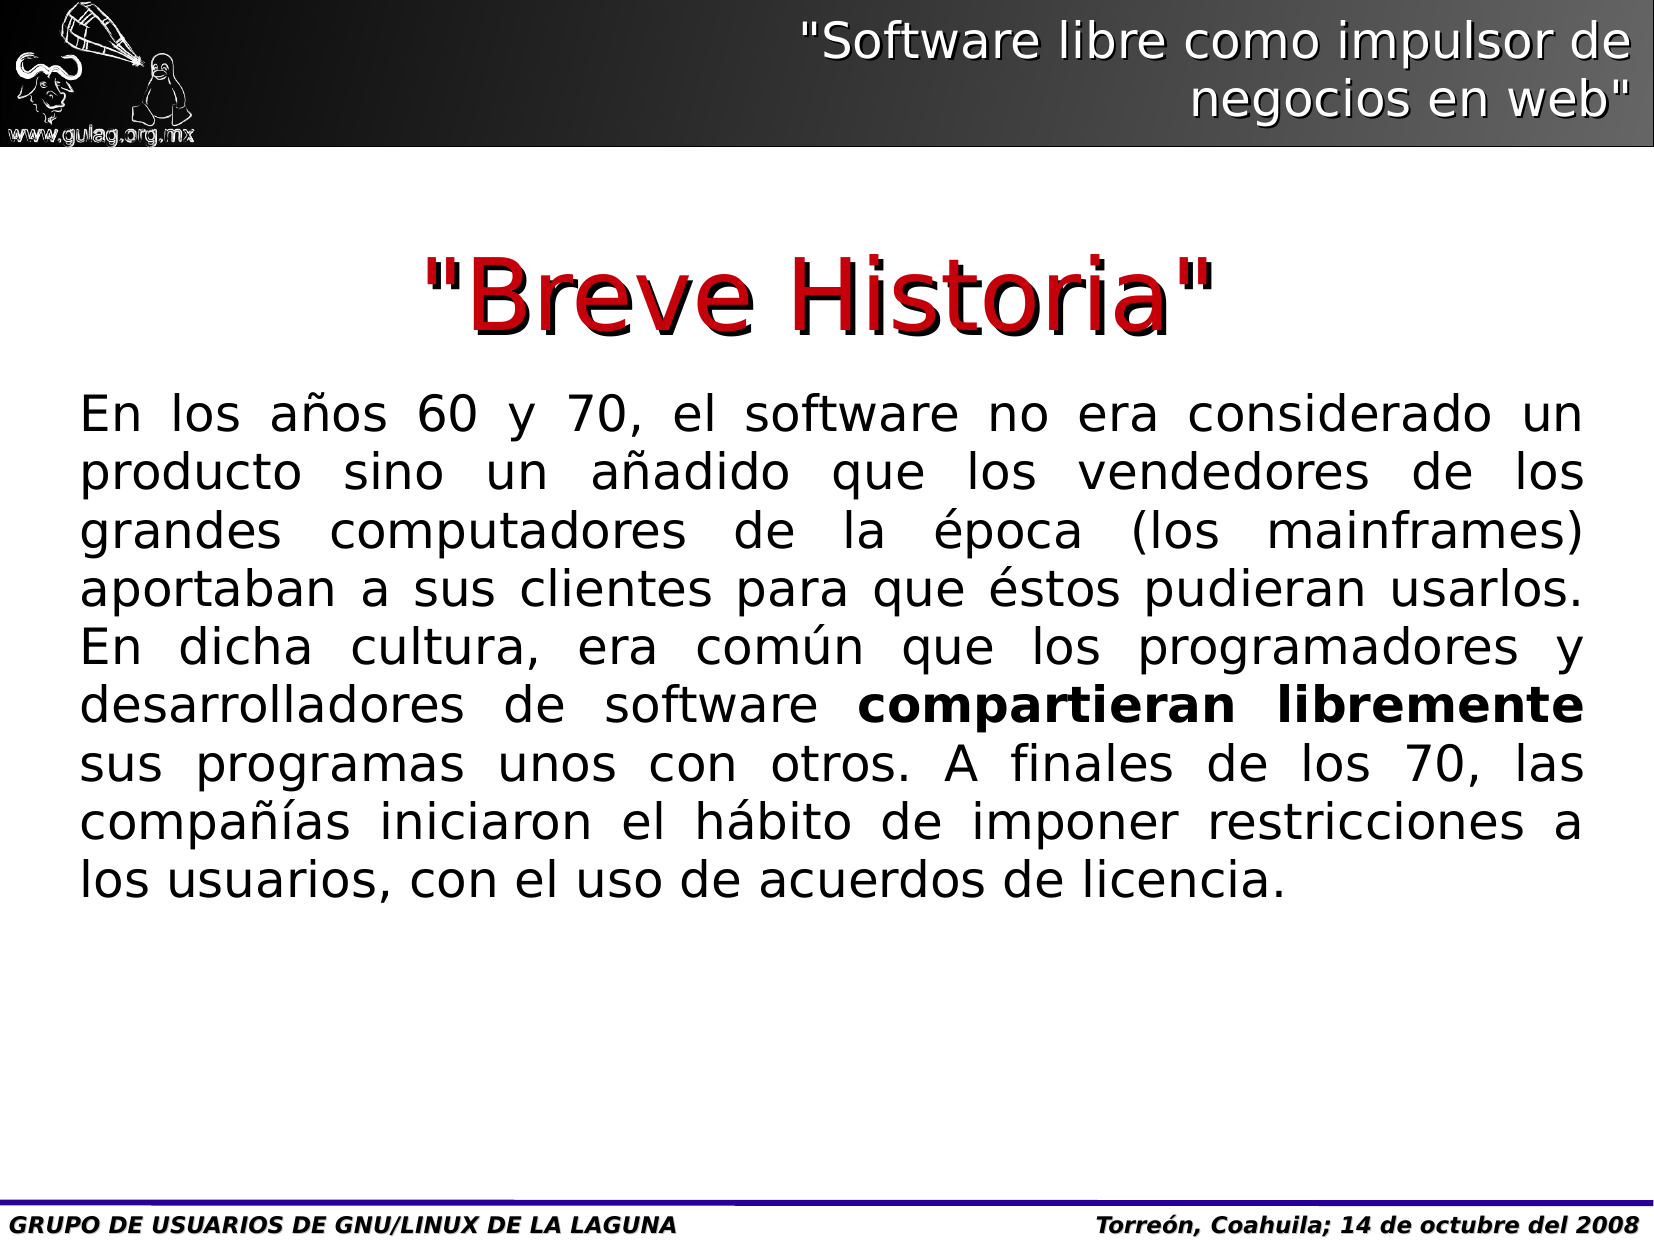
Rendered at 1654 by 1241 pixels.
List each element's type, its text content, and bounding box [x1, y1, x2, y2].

text_box "Software libre como impulsor de negocios en web" [750, 4, 1648, 136]
text_box En los años 60 y 70, el software no era considerado un producto sino un añadido que los vendedores de los grandes computadores de la época (los mainframes) aportaban a sus clientes para que éstos pudieran usarlos. En dicha cultura, era común que los programadores y desarrolladores de software compartieran libremente sus programas unos con otros. A finales de los 70, las compañías iniciaron el hábito de imponer restricciones a los usuarios, con el uso de acuerdos de licencia. [64, 377, 1601, 917]
picture [5, 0, 197, 148]
text_box "Breve Historia" [212, 230, 1424, 362]
text_box [197, 0, 1654, 147]
text_box Torreón, Coahuila; 14 de octubre del 2008 [1080, 1204, 1654, 1241]
text_box [0, 0, 5, 147]
text_box GRUPO DE USUARIOS DE GNU/LINUX DE LA LAGUNA [0, 1204, 694, 1241]
